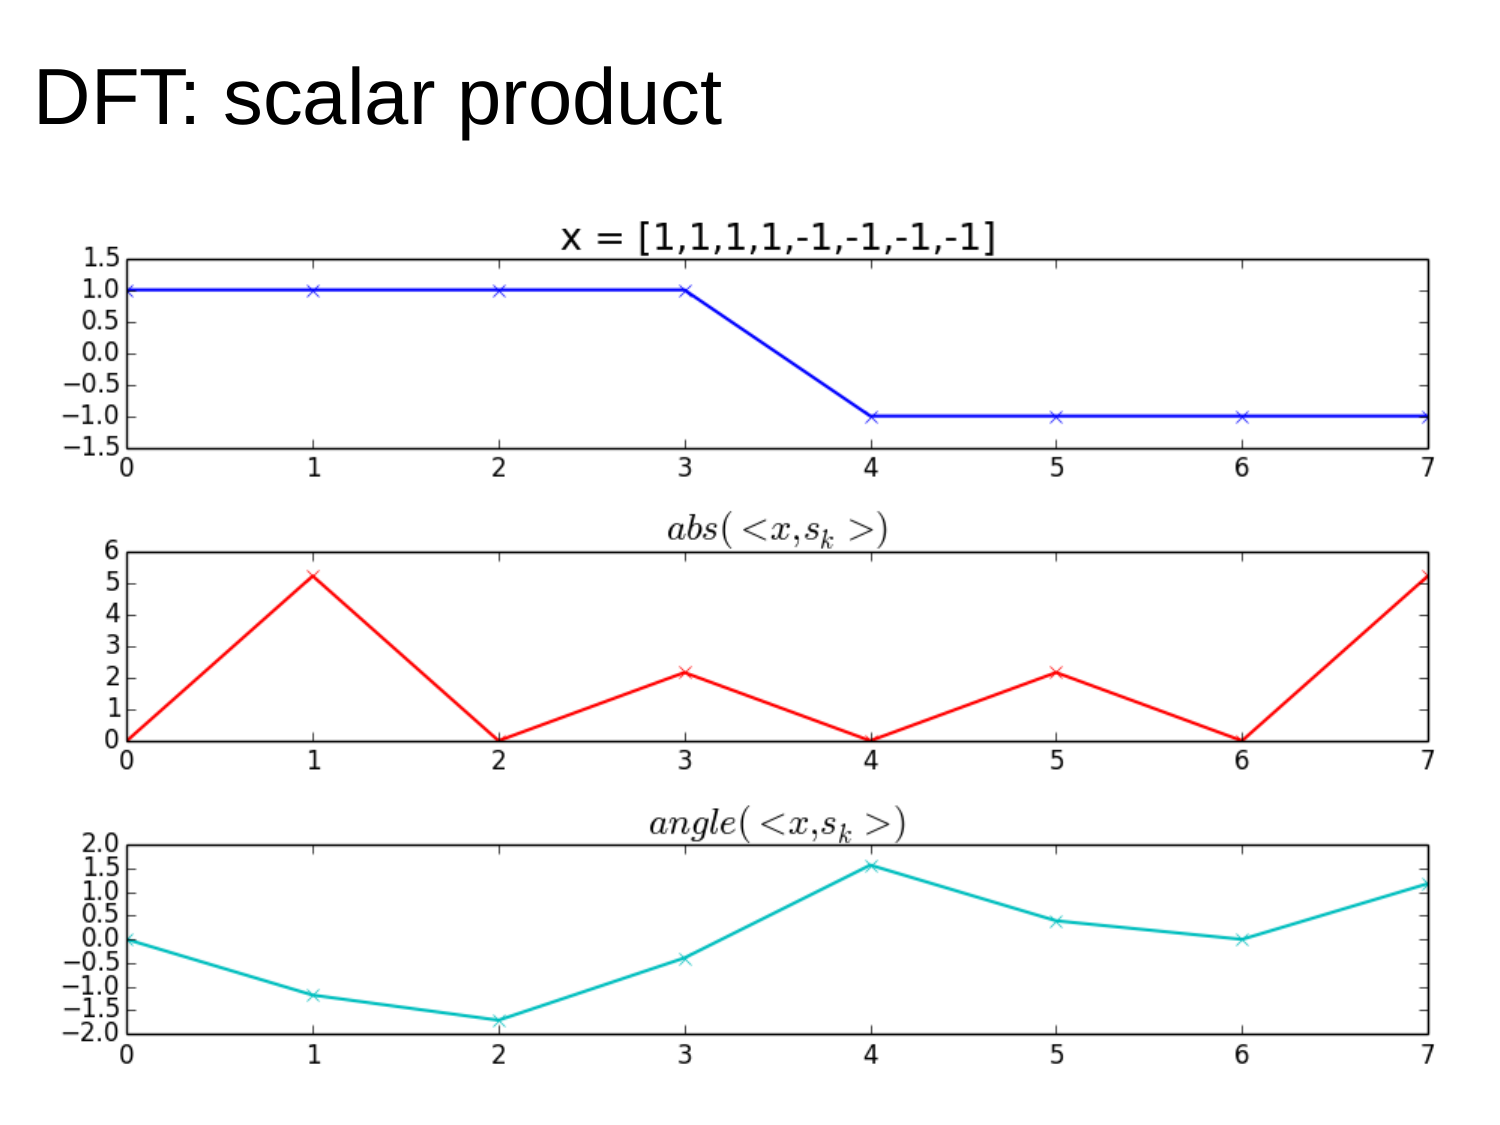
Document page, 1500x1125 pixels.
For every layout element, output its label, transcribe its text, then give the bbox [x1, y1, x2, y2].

title DFT: scalar product [33, 3, 1384, 191]
picture [35, 193, 1461, 1094]
